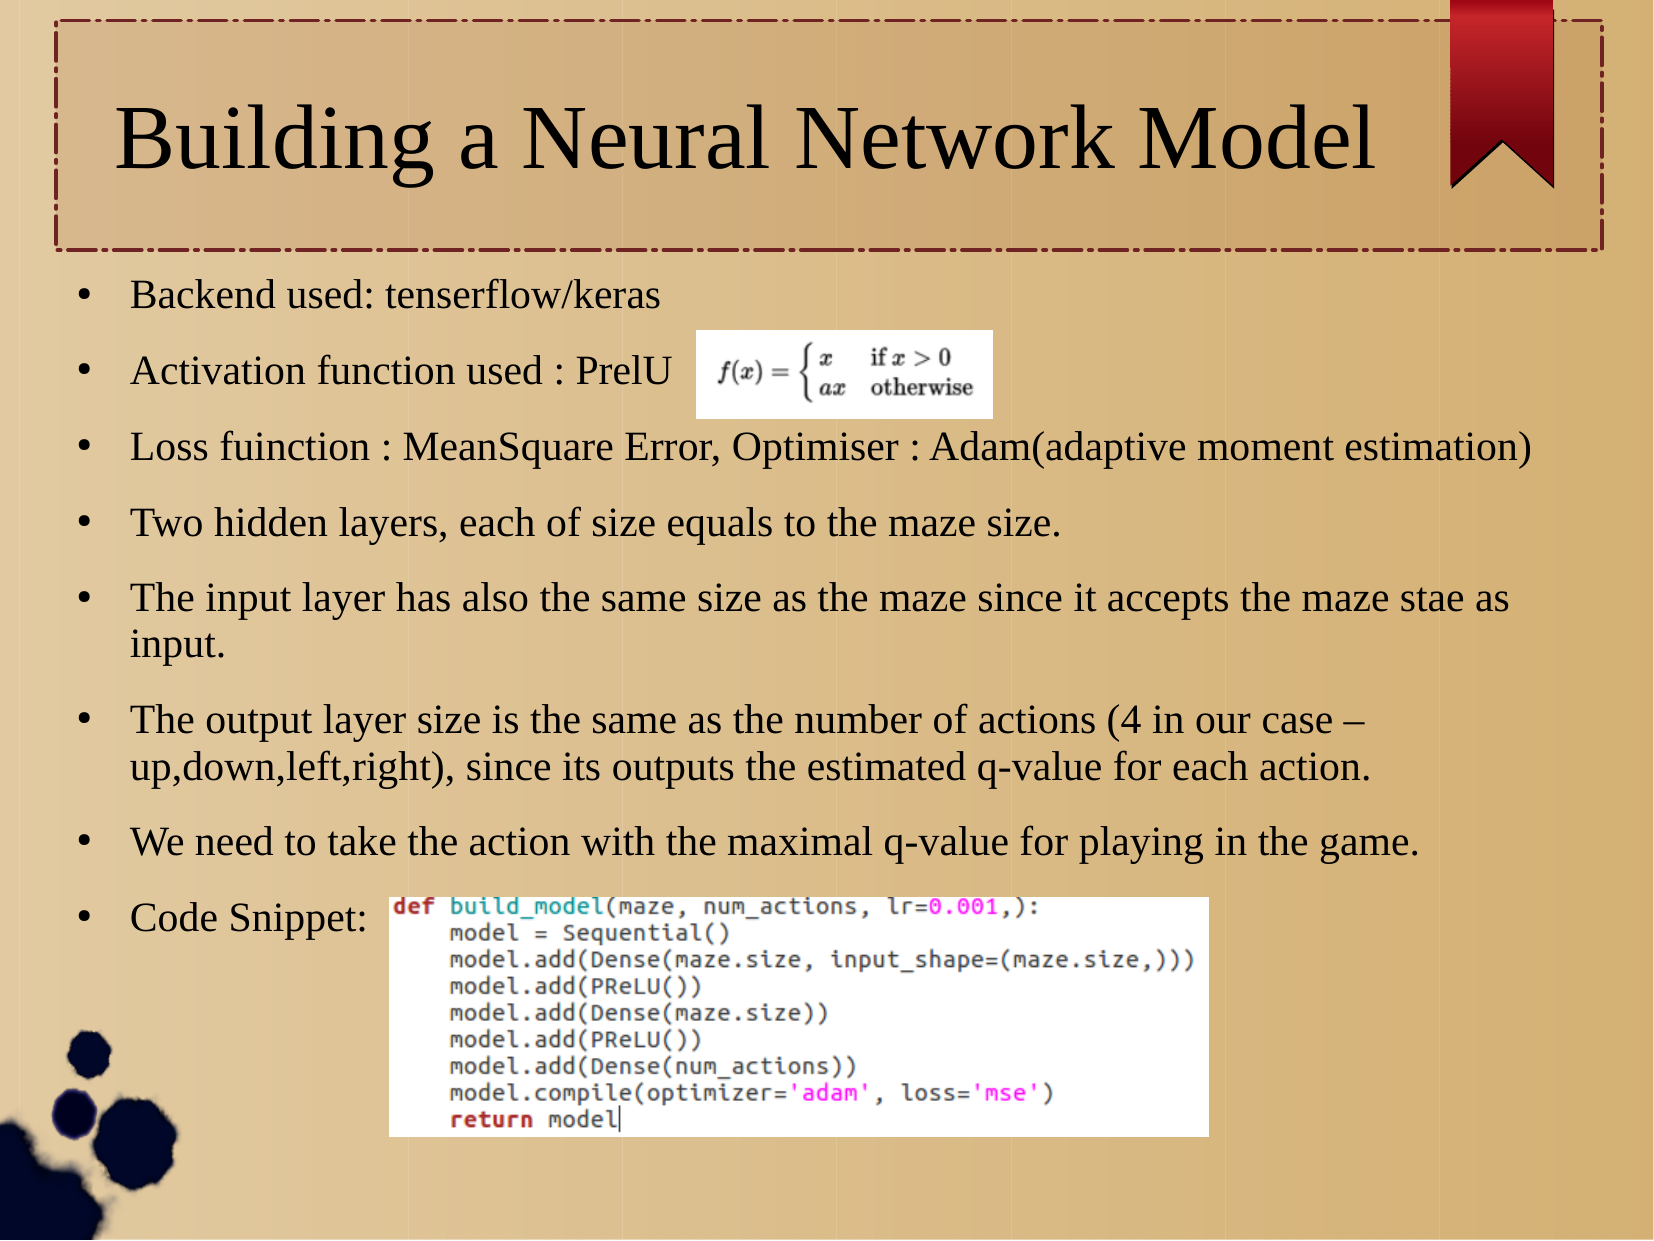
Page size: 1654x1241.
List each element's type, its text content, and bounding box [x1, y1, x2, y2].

picture [696, 330, 993, 419]
list Backend used: tenserflow/keras Activation function used : PrelU Loss fuinction : MeanSquare Error, Optimiser : Adam(adaptive moment estimation) Two hidden layers, each of size equals to the maze size. The input layer has also the same size as the maze since it accepts the maze stae as input. The output layer size is the same as the number of actions (4 in our case – up,down,left,right), since its outputs the estimated q-value for each action. We need to take the action with the maximal q-value for playing in the game. Code Snippet: [59, 271, 1548, 991]
title Building a Neural Network Model [82, 47, 1412, 229]
picture [389, 897, 1209, 1137]
